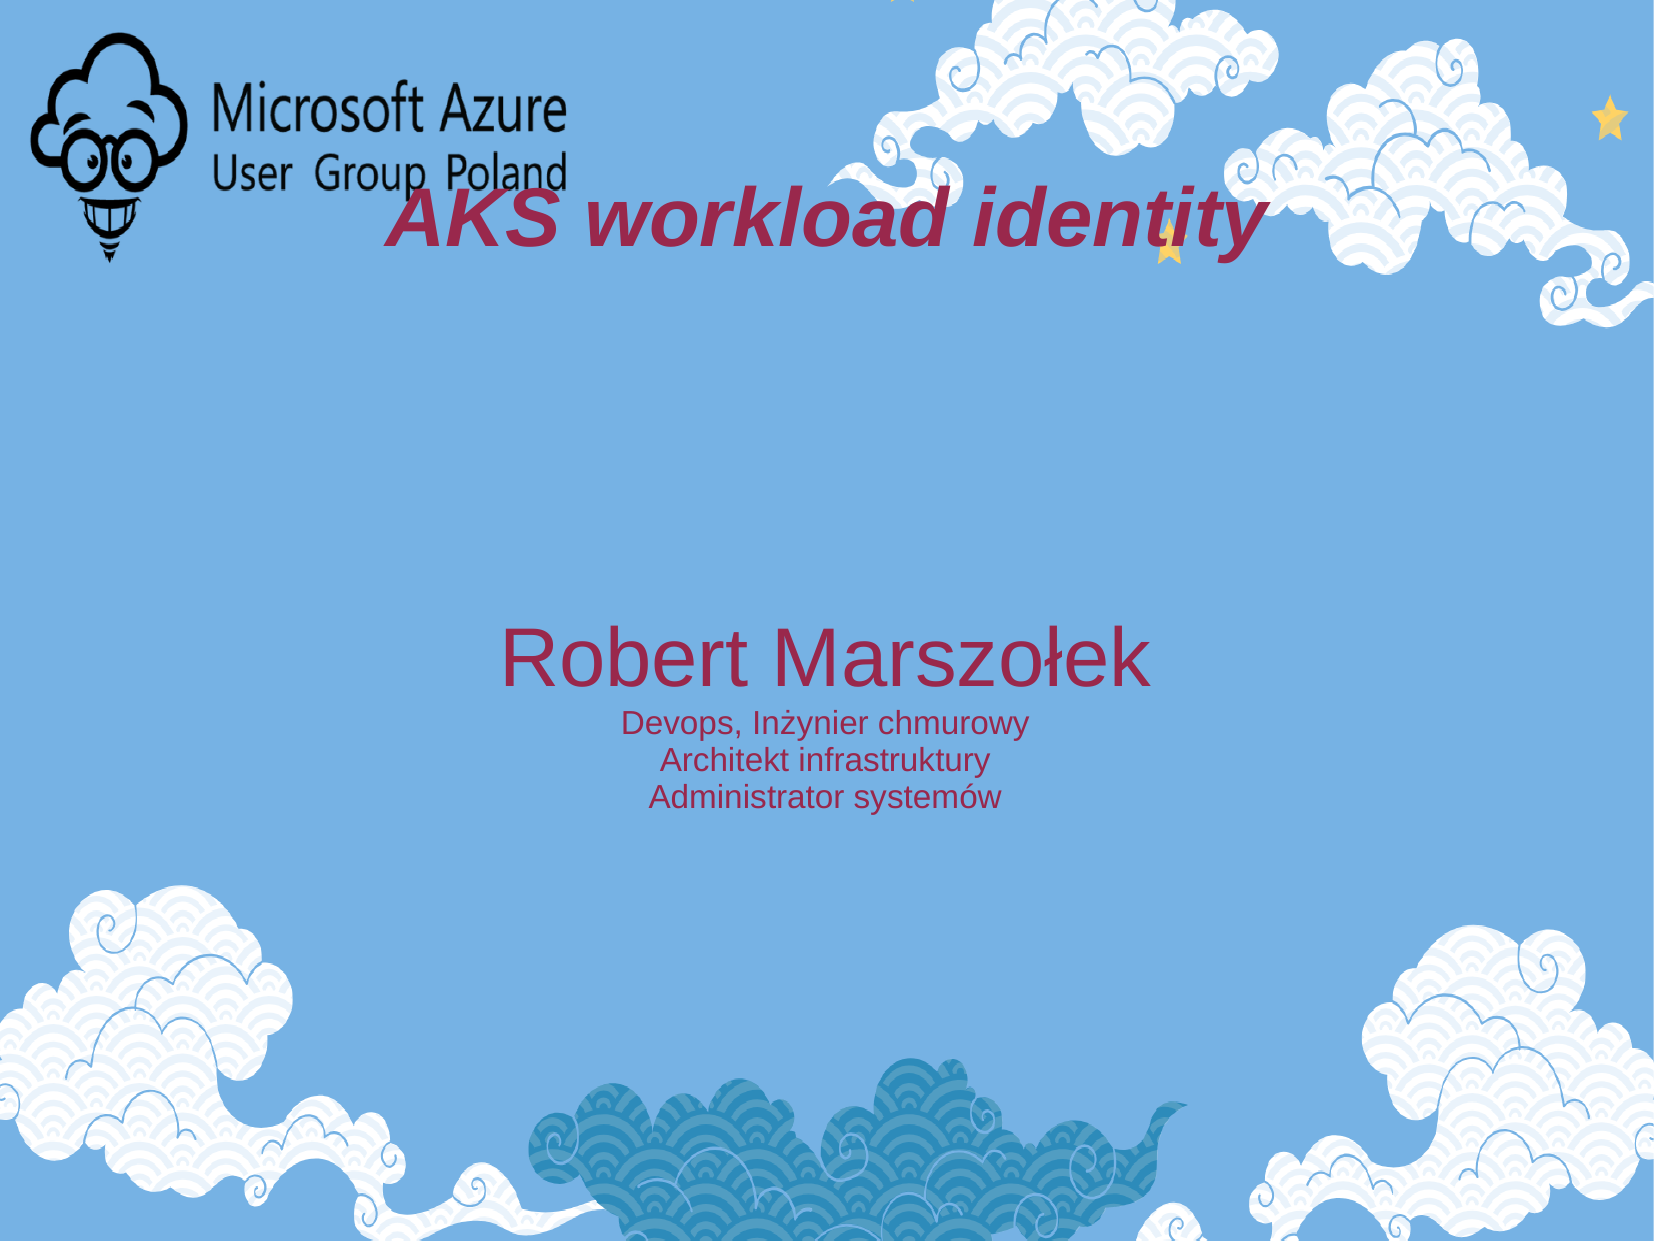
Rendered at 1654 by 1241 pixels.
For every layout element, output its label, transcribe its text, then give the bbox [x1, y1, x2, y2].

picture [0, 0, 1654, 1241]
subtitle Robert Marszołek Devops, Inżynier chmurowy Architekt infrastruktury Administrator systemów [134, 350, 1517, 1132]
title AKS workload identity [121, 114, 1533, 322]
